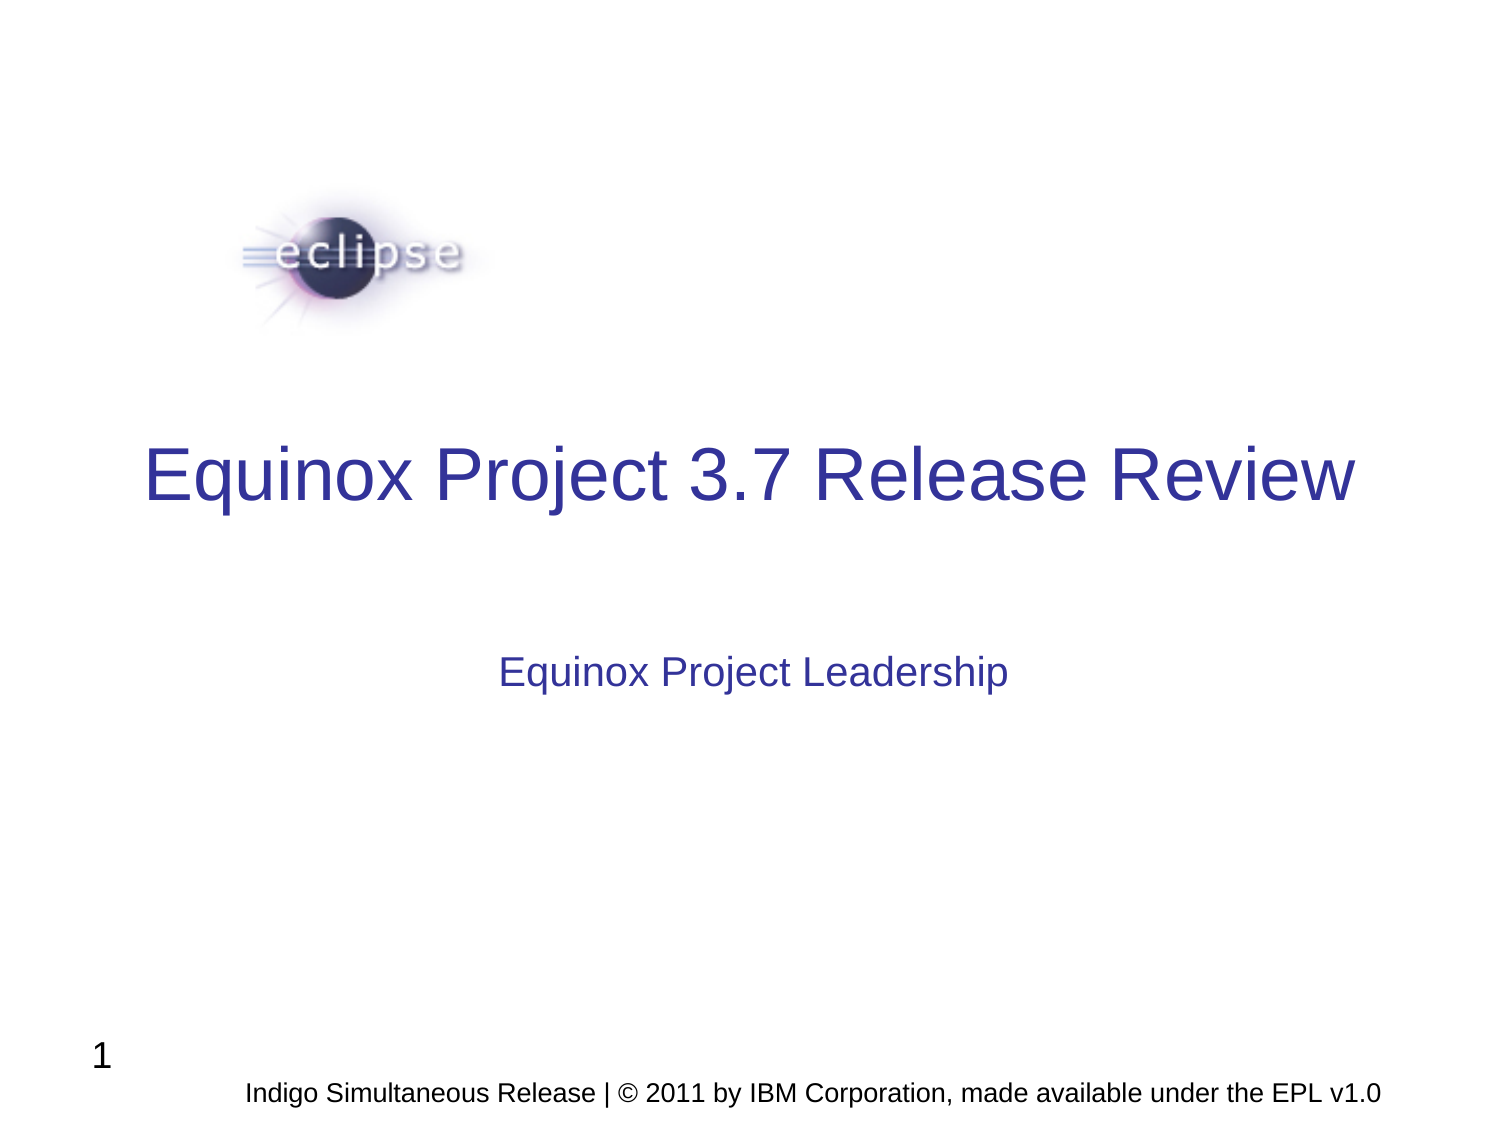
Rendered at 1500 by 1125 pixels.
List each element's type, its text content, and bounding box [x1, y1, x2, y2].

subtitle Equinox Project Leadership [225, 637, 1276, 926]
title Equinox Project 3.7 Release Review [112, 349, 1388, 591]
picture [206, 101, 507, 402]
